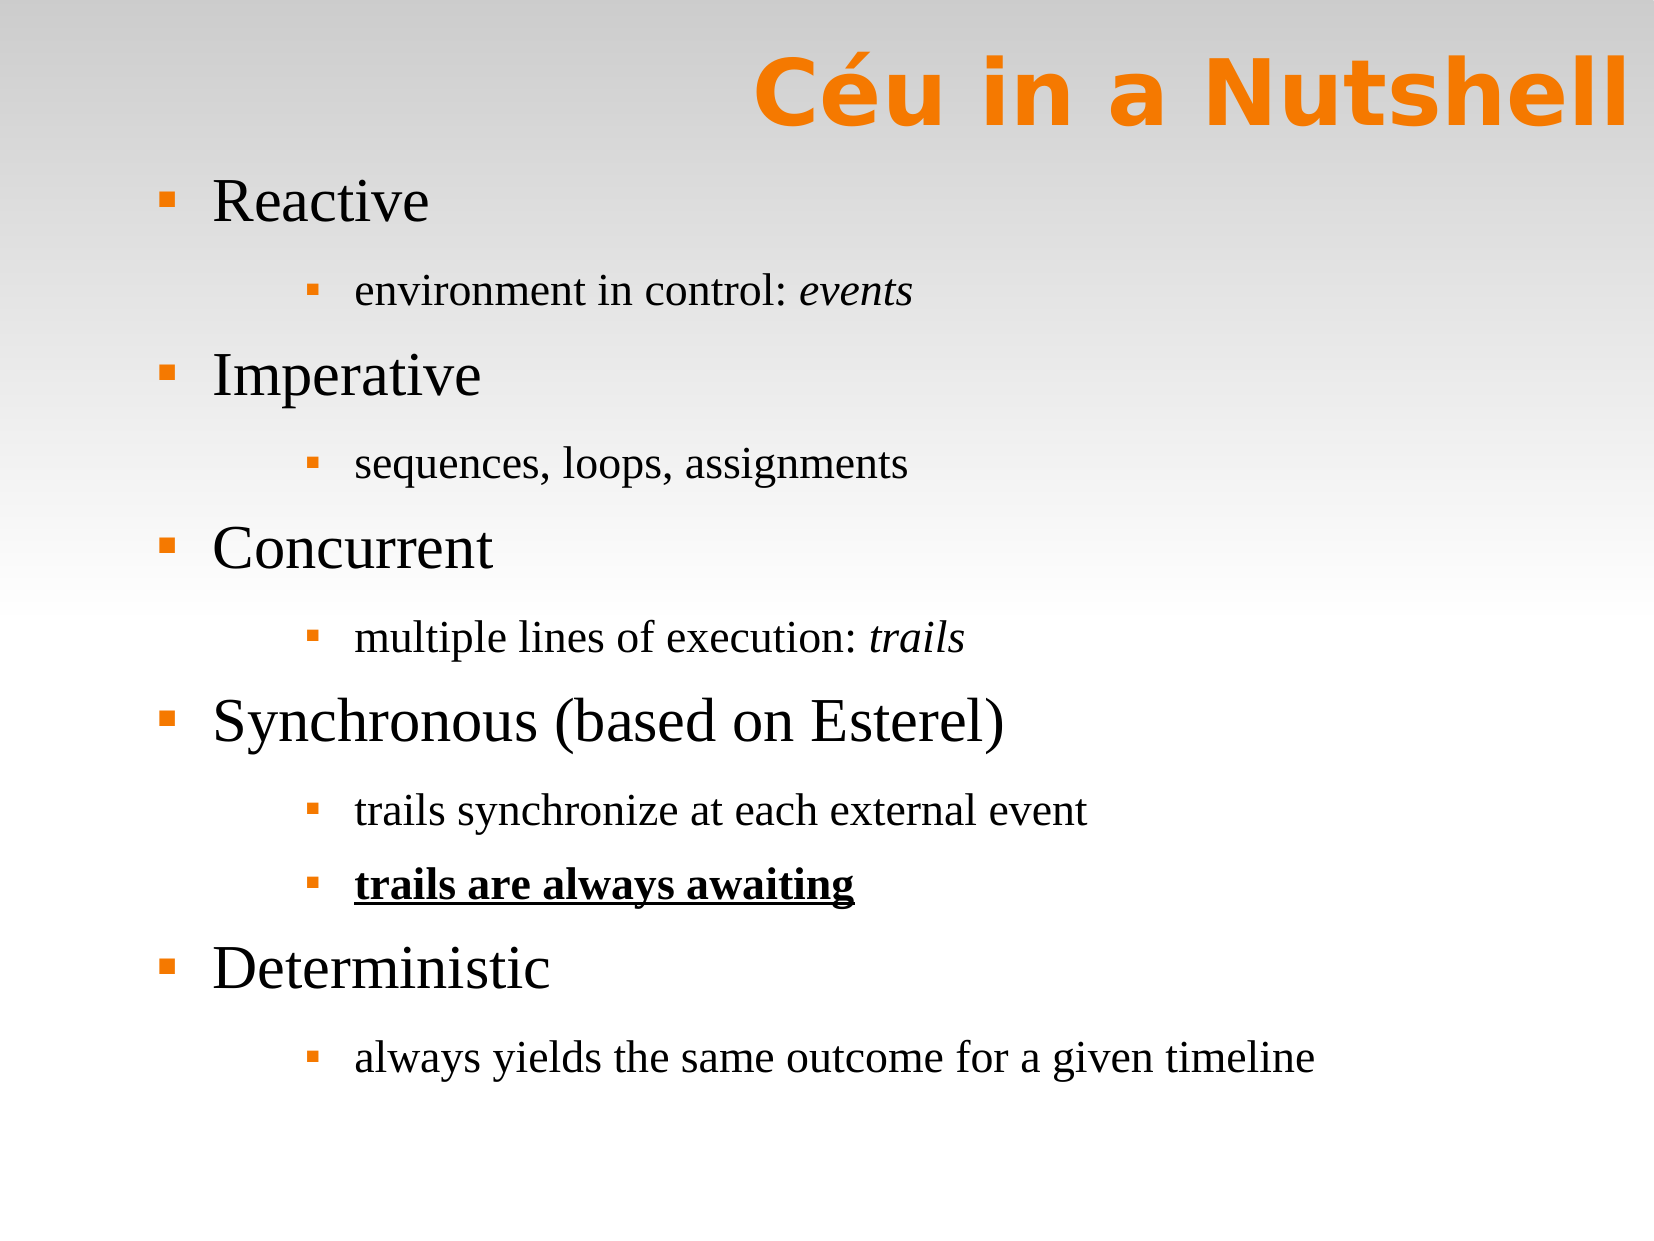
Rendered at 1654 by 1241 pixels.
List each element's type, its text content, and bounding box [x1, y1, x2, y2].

title Céu in a Nutshell [448, 0, 1654, 198]
list Reactive environment in control: events Imperative sequences, loops, assignments Concurrent multiple lines of execution: trails Synchronous (based on Esterel) trails synchronize at each external event trails are always awaiting Deterministic always yields the same outcome for a given timeline [70, 166, 1559, 1223]
